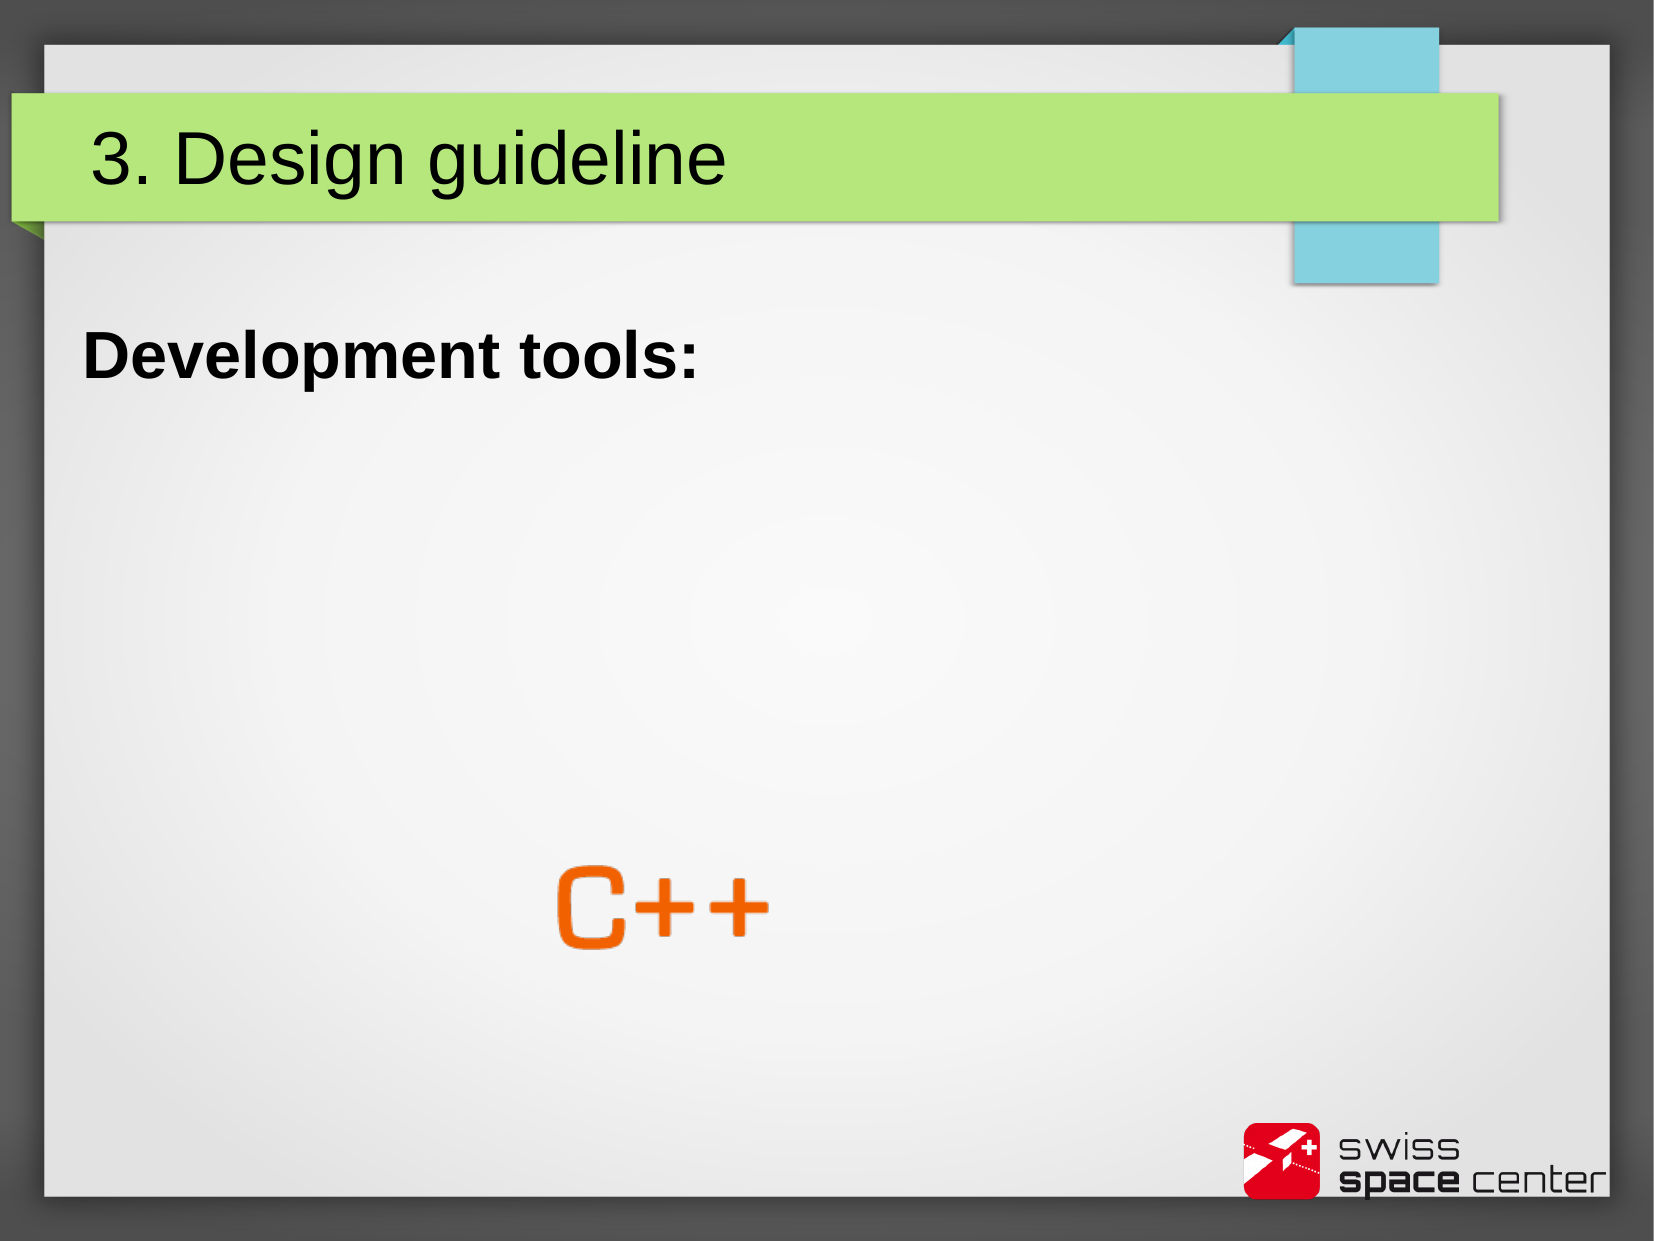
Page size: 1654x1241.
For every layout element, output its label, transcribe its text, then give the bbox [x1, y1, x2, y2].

subtitle Development tools: [82, 295, 1571, 1015]
title 3. Design guideline [90, 99, 1426, 218]
picture [0, 0, 1654, 1241]
